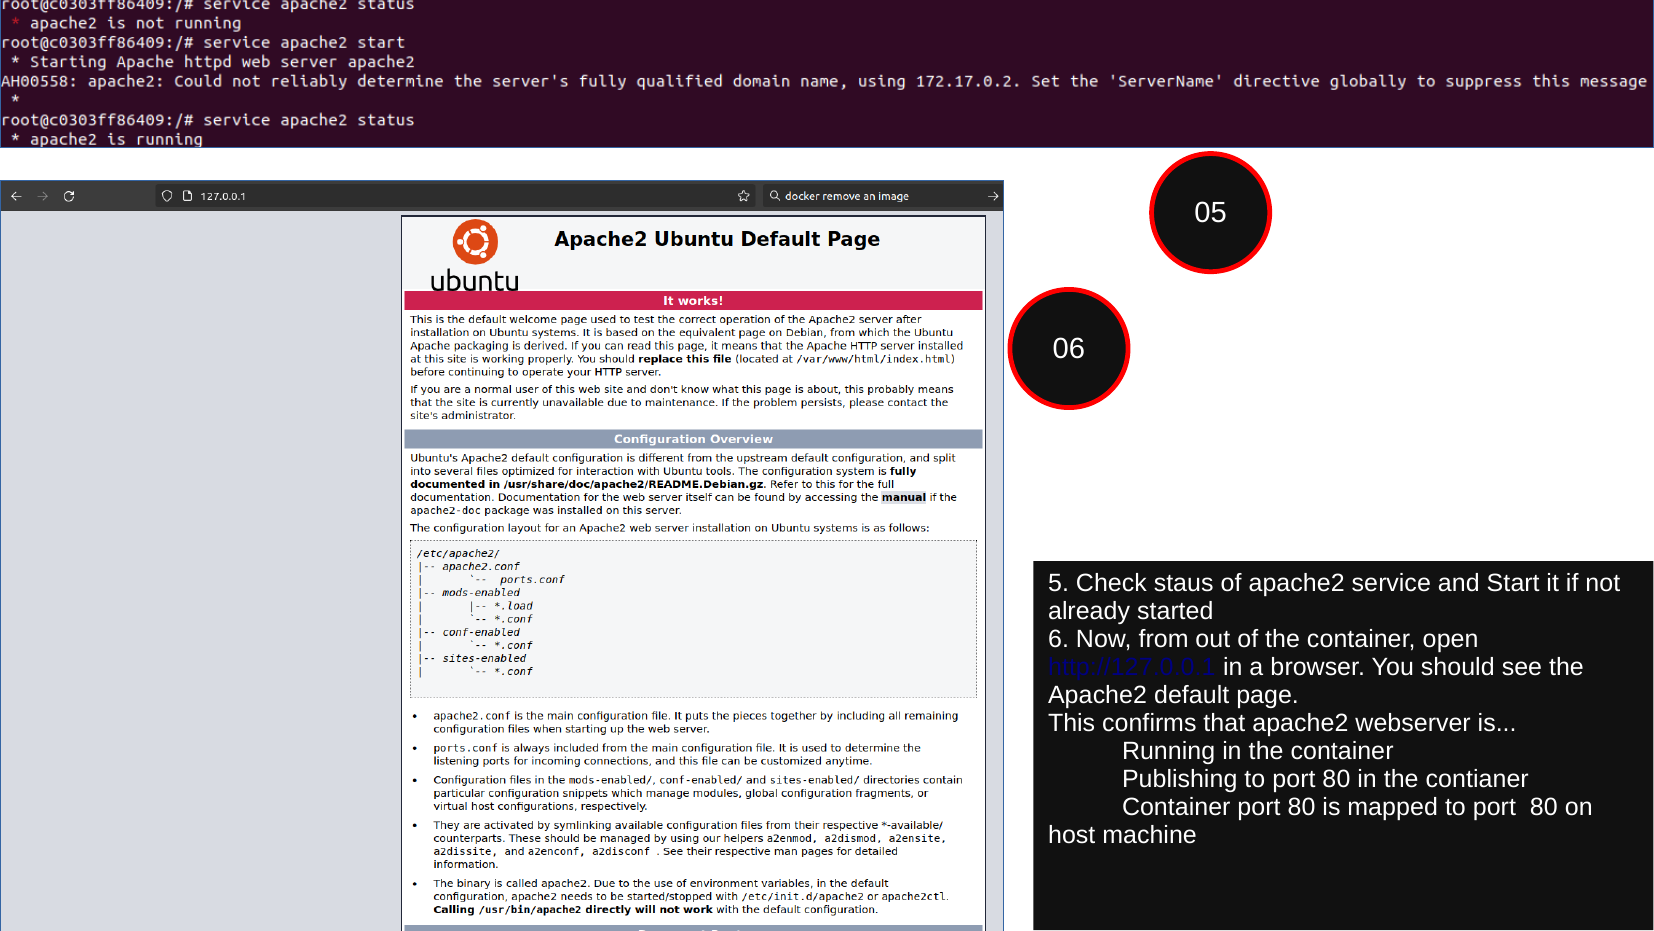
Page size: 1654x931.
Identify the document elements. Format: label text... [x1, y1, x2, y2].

text_box 05 [1151, 153, 1270, 272]
text_box 5. Check staus of apache2 service and Start it if not already started 6. Now, from out of the container, open http://127.0.0.1 in a browser. You should see the Apache2 default page. This confirms that apache2 webserver is... Running in the container Publishing to port 80 in the contianer Container port 80 is mapped to port 80 on host machine [1033, 561, 1654, 931]
text_box 06 [1009, 289, 1129, 408]
picture [0, 180, 1004, 931]
picture [0, 0, 1654, 148]
